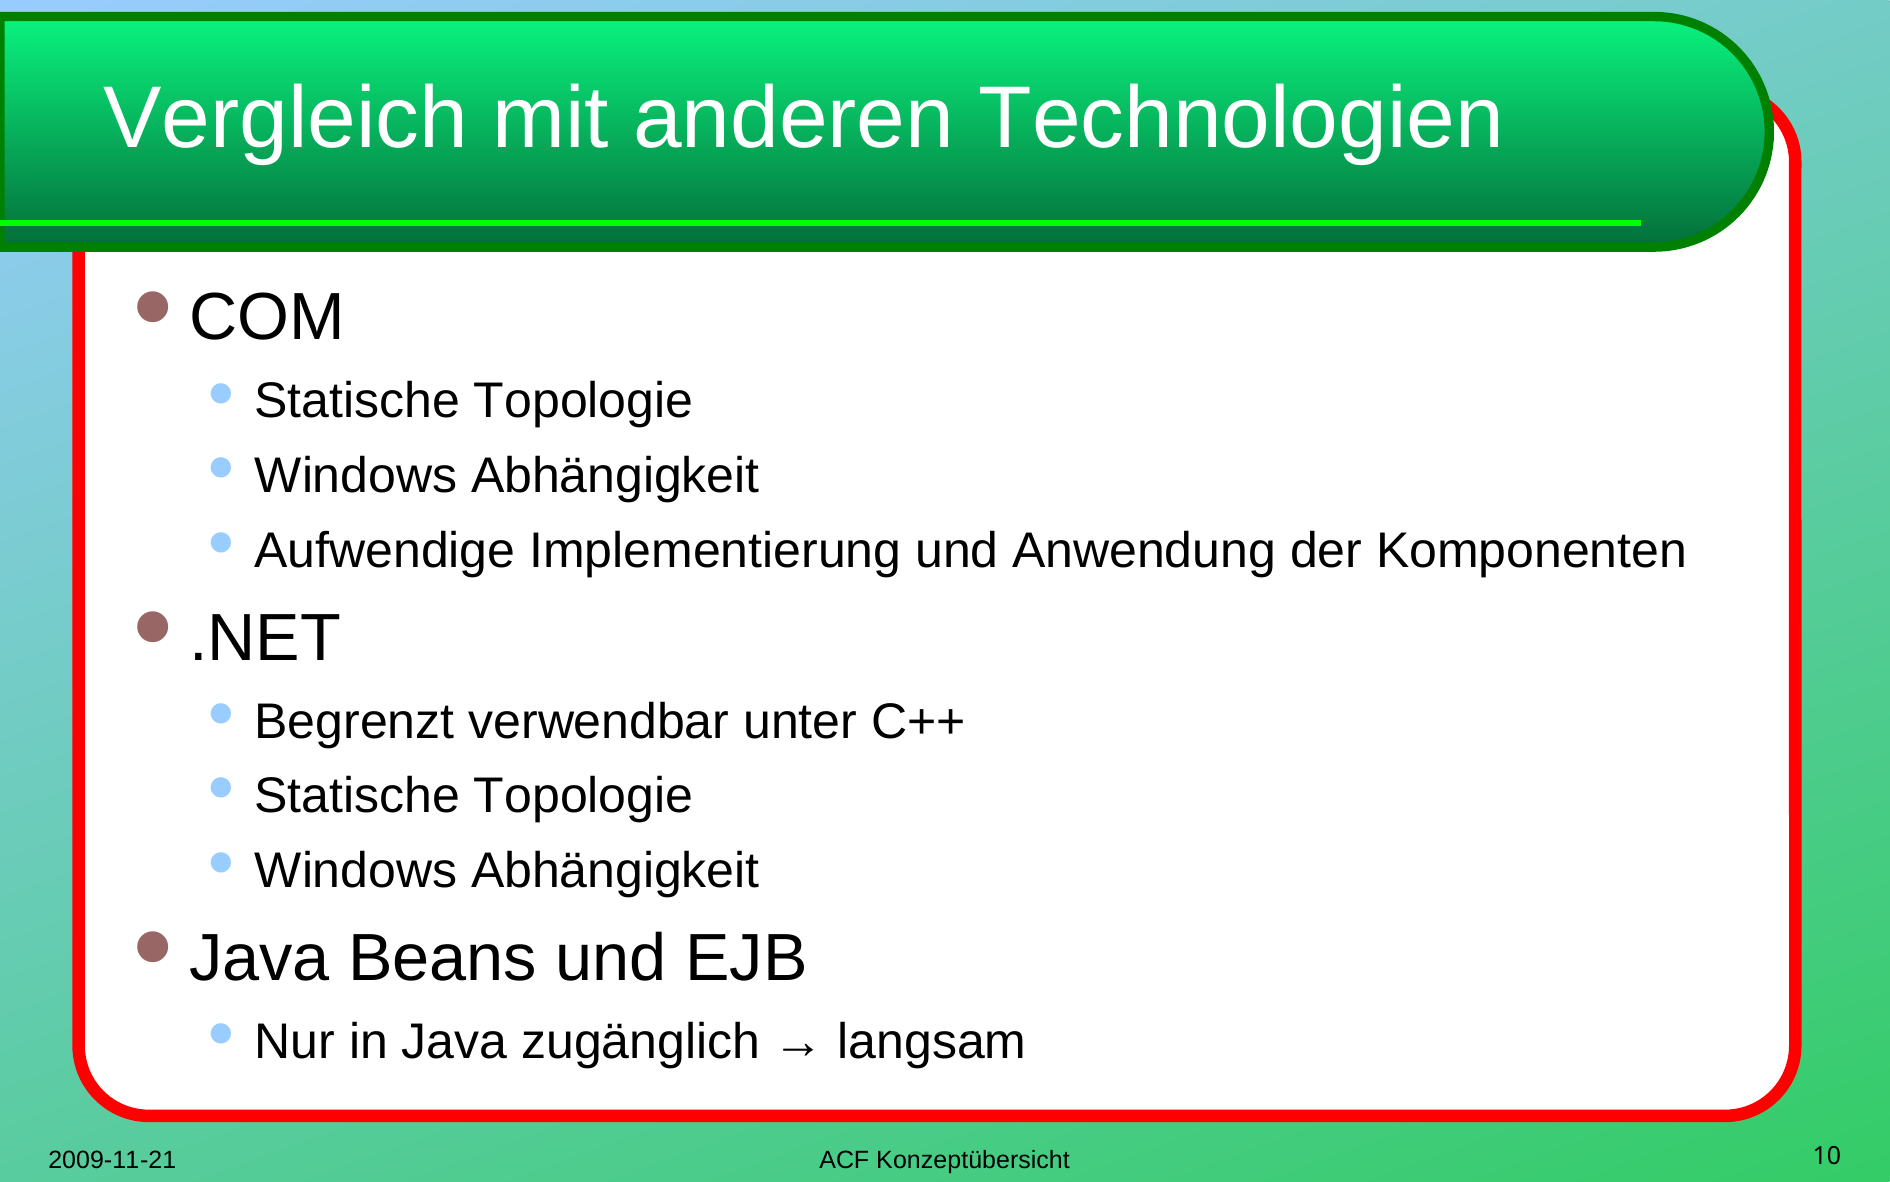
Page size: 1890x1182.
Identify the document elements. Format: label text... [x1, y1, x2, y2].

title Vergleich mit anderen Technologien [88, 0, 1796, 226]
list COM Statische Topologie Windows Abhängigkeit Aufwendige Implementierung und Anwendung der Komponenten .NET Begrenzt verwendbar unter C++ Statische Topologie Windows Abhängigkeit Java Beans und EJB Nur in Java zugänglich → langsam [118, 265, 1743, 1123]
